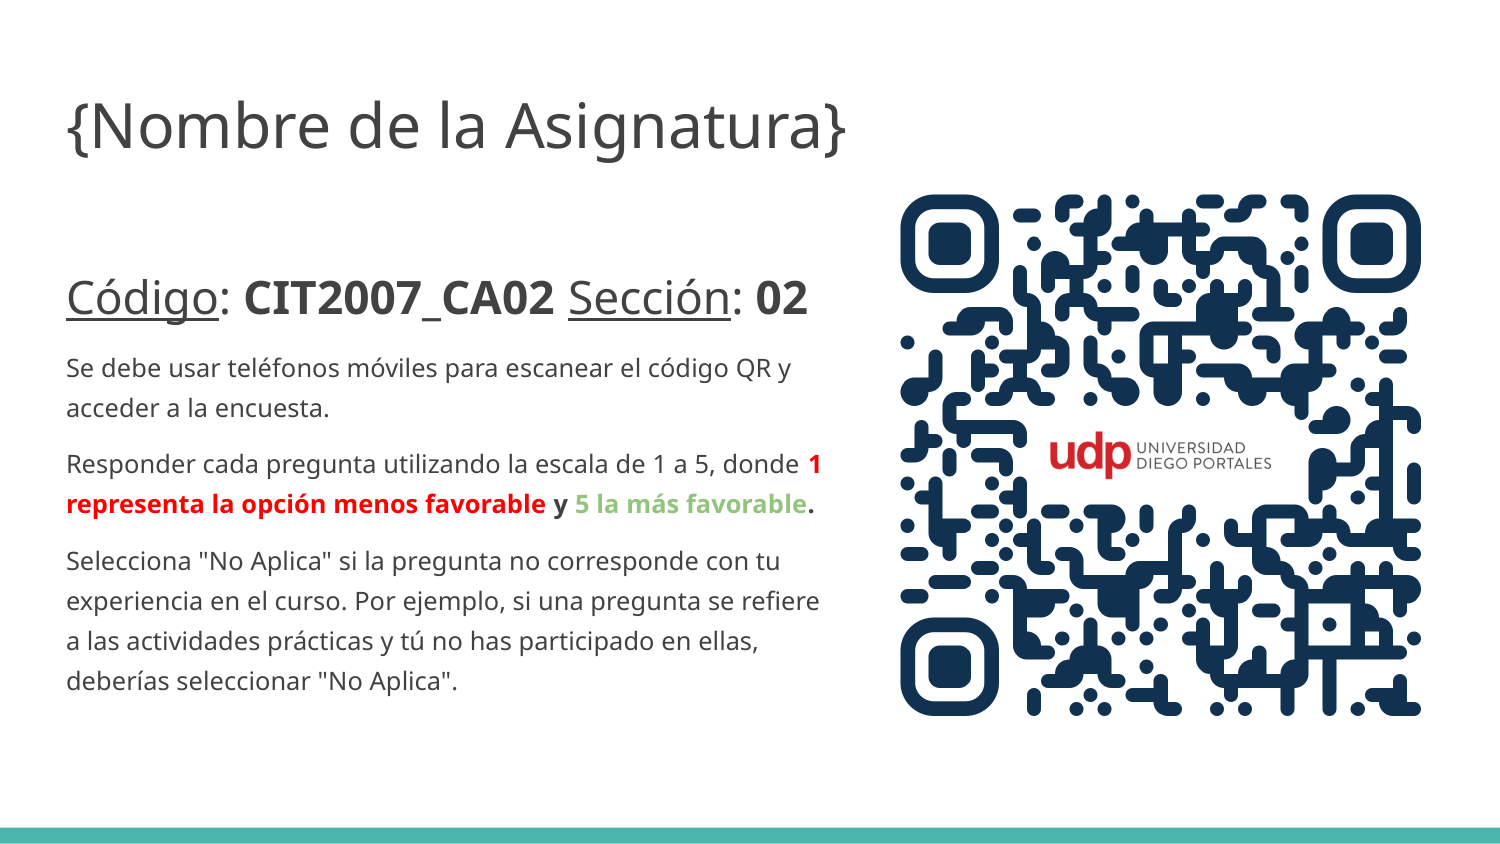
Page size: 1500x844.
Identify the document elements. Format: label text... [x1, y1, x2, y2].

list Código: CIT2007_CA02 Sección: 02 Se debe usar teléfonos móviles para escanear el código QR y acceder a la encuesta. Responder cada pregunta utilizando la escala de 1 a 5, donde 1 representa la opción menos favorable y 5 la más favorable. Selecciona "No Aplica" si la pregunta no corresponde con tu experiencia en el curso. Por ejemplo, si una pregunta se refiere a las actividades prácticas y tú no has participado en ellas, deberías seleccionar "No Aplica". [51, 189, 858, 750]
picture [872, 166, 1449, 744]
title {Nombre de la Asignatura} [51, 61, 1449, 182]
